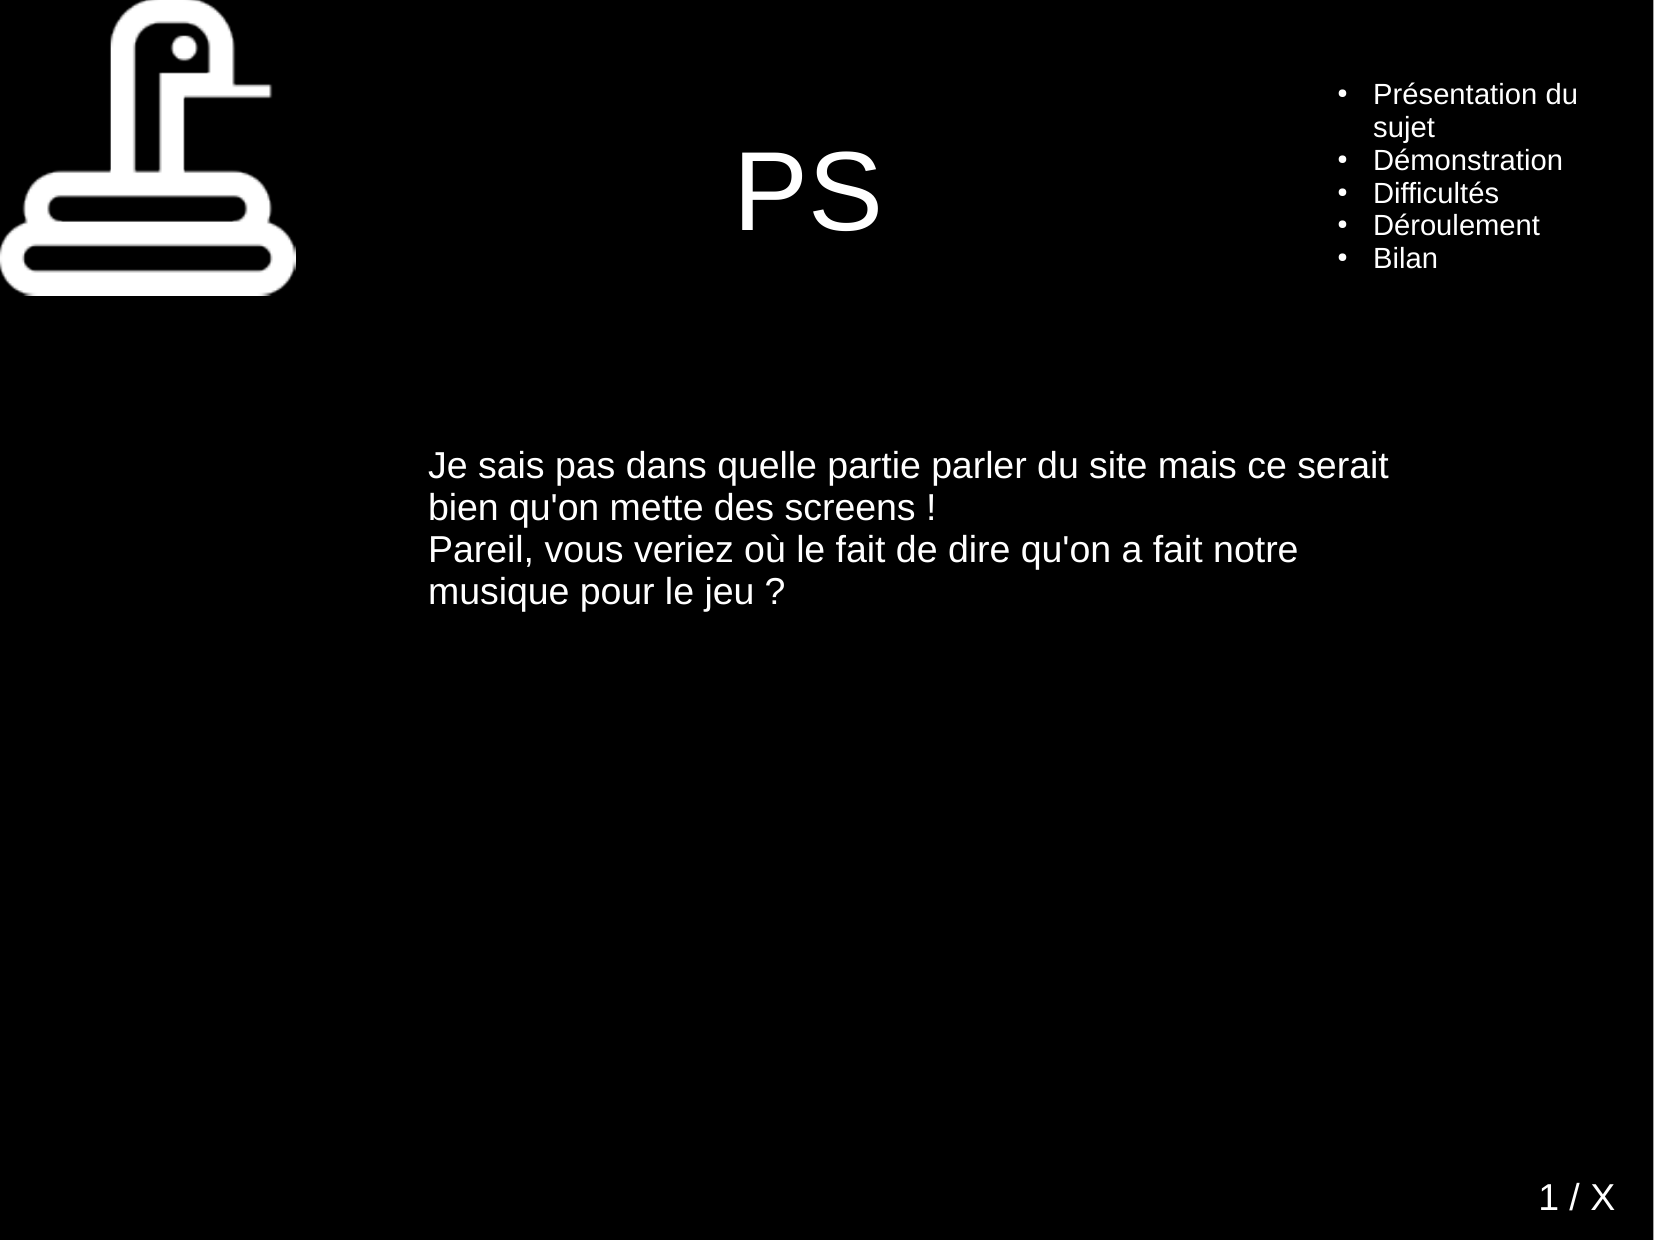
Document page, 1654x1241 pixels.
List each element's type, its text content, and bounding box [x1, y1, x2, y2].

text_box Je sais pas dans quelle partie parler du site mais ce serait bien qu'on mette des screens ! Pareil, vous veriez où le fait de dire qu'on a fait notre musique pour le jeu ? [413, 437, 1465, 620]
picture [0, 0, 296, 296]
text_box Présentation du sujet Démonstration Difficultés Déroulement Bilan [1322, 70, 1654, 334]
text_box 1 / X [1523, 1169, 1654, 1241]
title PS [295, 88, 1323, 296]
